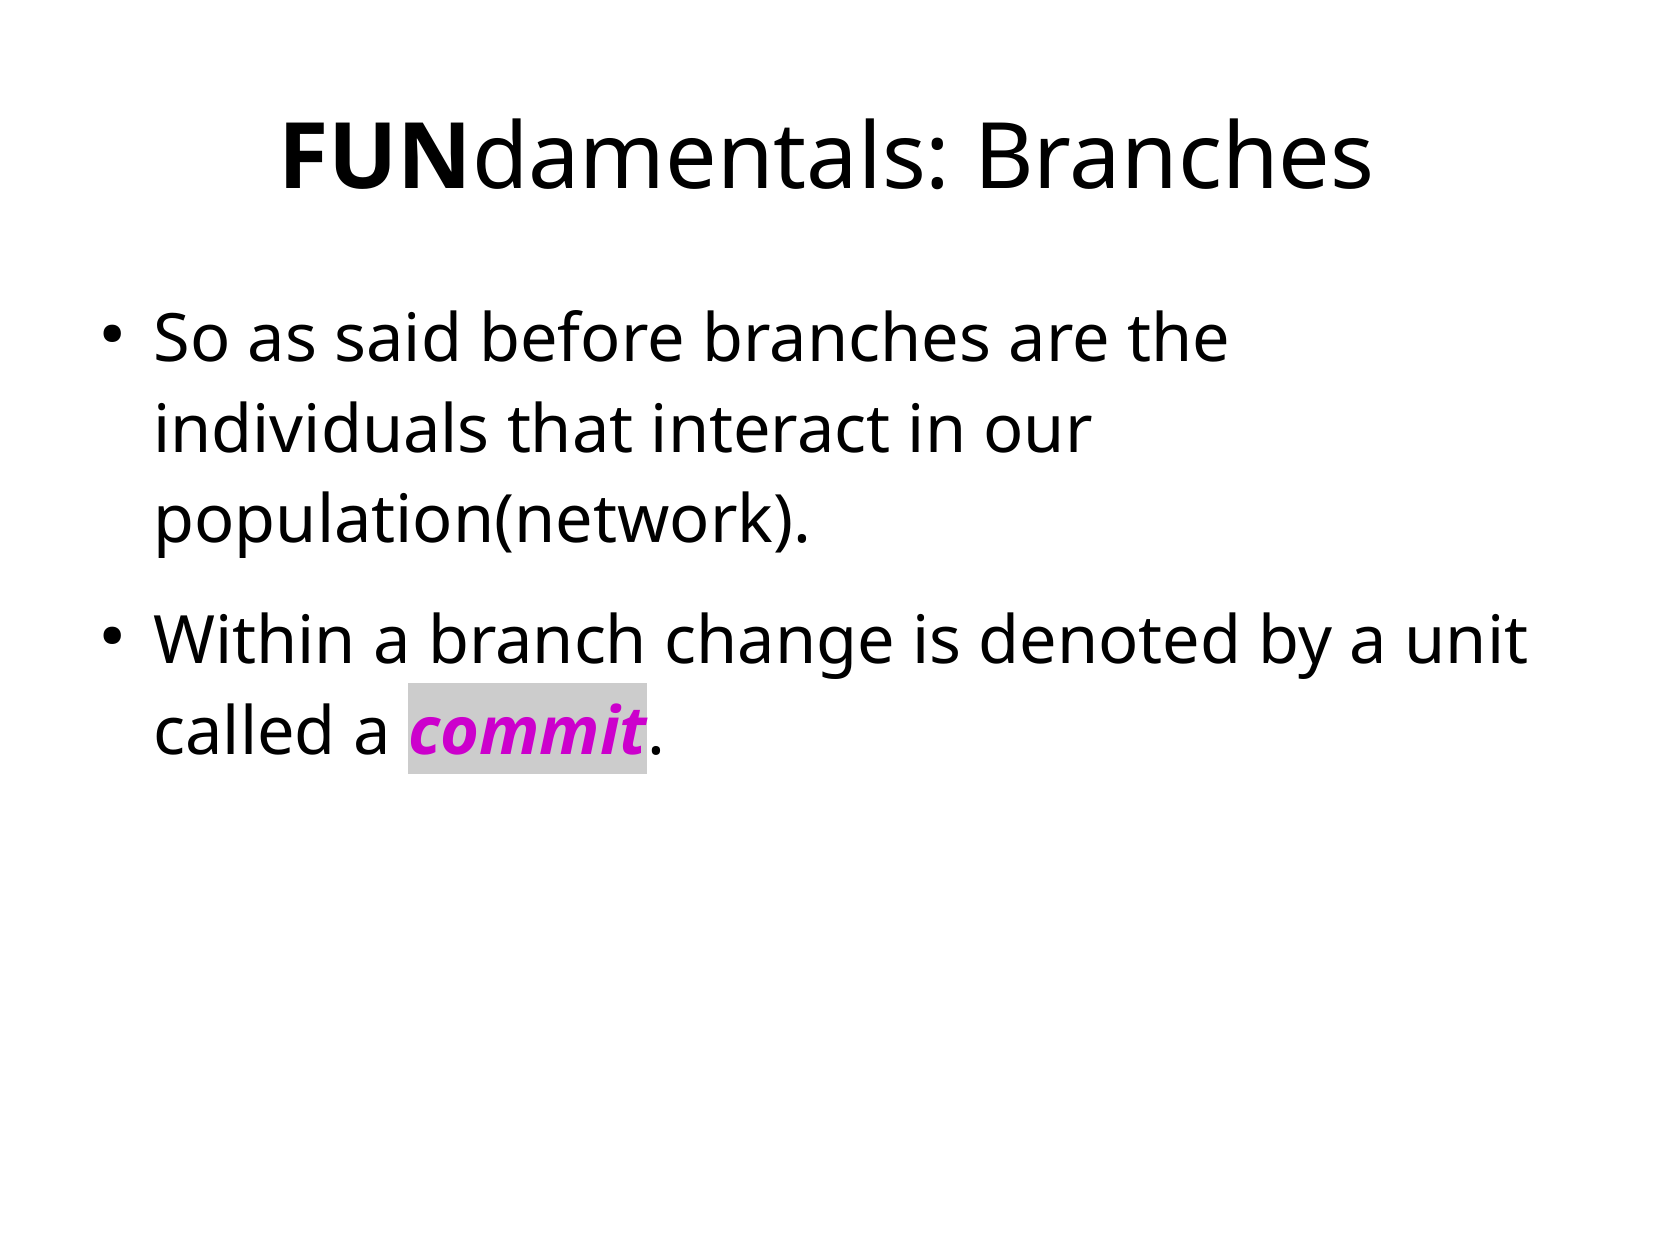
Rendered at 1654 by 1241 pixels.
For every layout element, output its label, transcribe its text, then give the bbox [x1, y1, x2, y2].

list So as said before branches are the individuals that interact in our population(network). Within a branch change is denoted by a unit called a commit. [82, 290, 1571, 1010]
title FUNdamentals: Branches [82, 49, 1571, 257]
